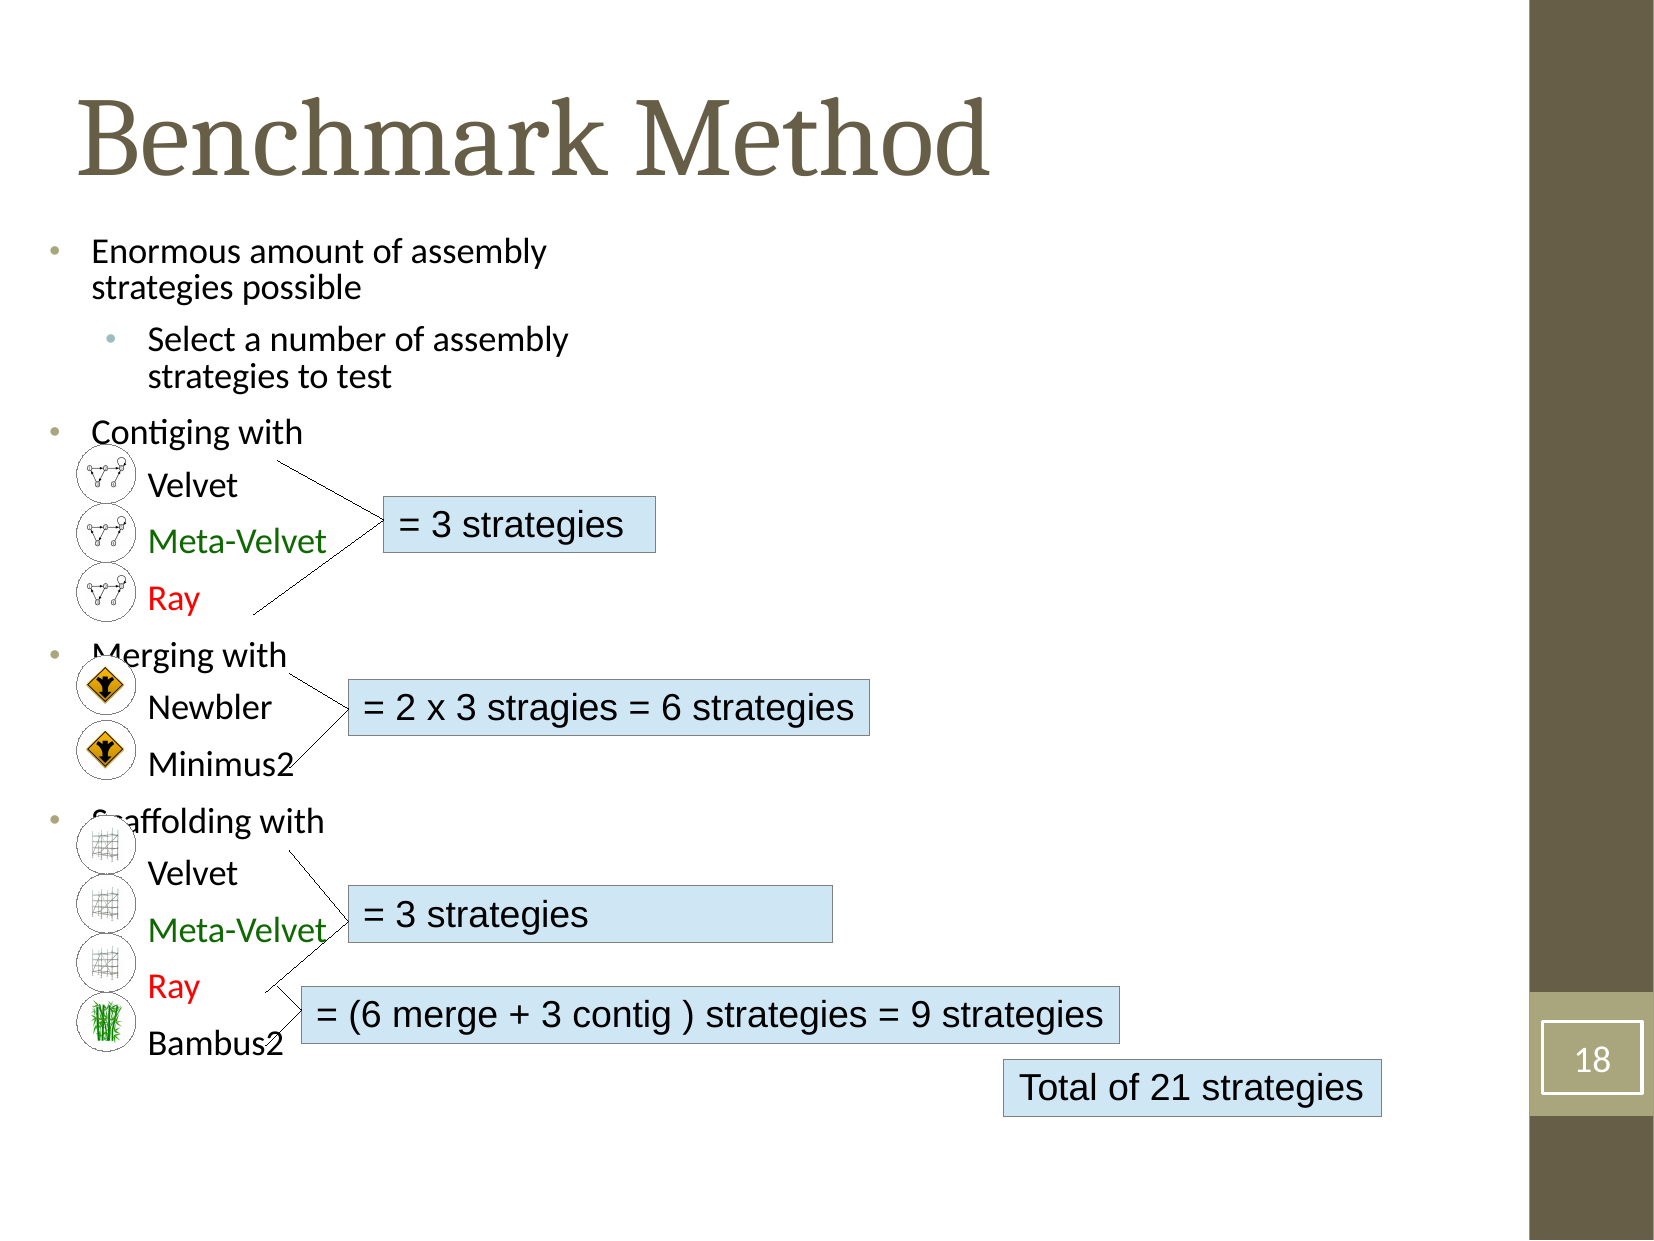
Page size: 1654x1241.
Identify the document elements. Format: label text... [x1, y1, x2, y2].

picture [87, 943, 126, 982]
picture [84, 666, 127, 705]
title Benchmark Method [75, 73, 1326, 205]
picture [84, 456, 128, 491]
text_box = 2 x 3 stragies = 6 strategies [579, 679, 870, 736]
picture [84, 515, 128, 550]
picture [84, 574, 128, 609]
text_box = 3 strategies [579, 885, 833, 943]
picture [87, 884, 126, 923]
text_box [76, 814, 136, 1052]
text_box [76, 655, 136, 715]
picture [84, 731, 127, 770]
text_box [76, 444, 136, 622]
text_box [76, 720, 136, 780]
list Enormous amount of assembly strategies possible Select a number of assembly strategies to test Contiging with Velvet Meta-Velvet Ray Merging with Newbler Minimus2 Scaffolding with Velvet Meta-Velvet Ray Bambus2 [35, 236, 579, 1075]
picture [91, 1000, 122, 1043]
picture [87, 825, 126, 864]
text_box = 3 strategies [579, 496, 656, 553]
text_box Total of 21 strategies [1003, 1059, 1382, 1117]
text_box = (6 merge + 3 contig ) strategies = 9 strategies [579, 986, 1120, 1044]
